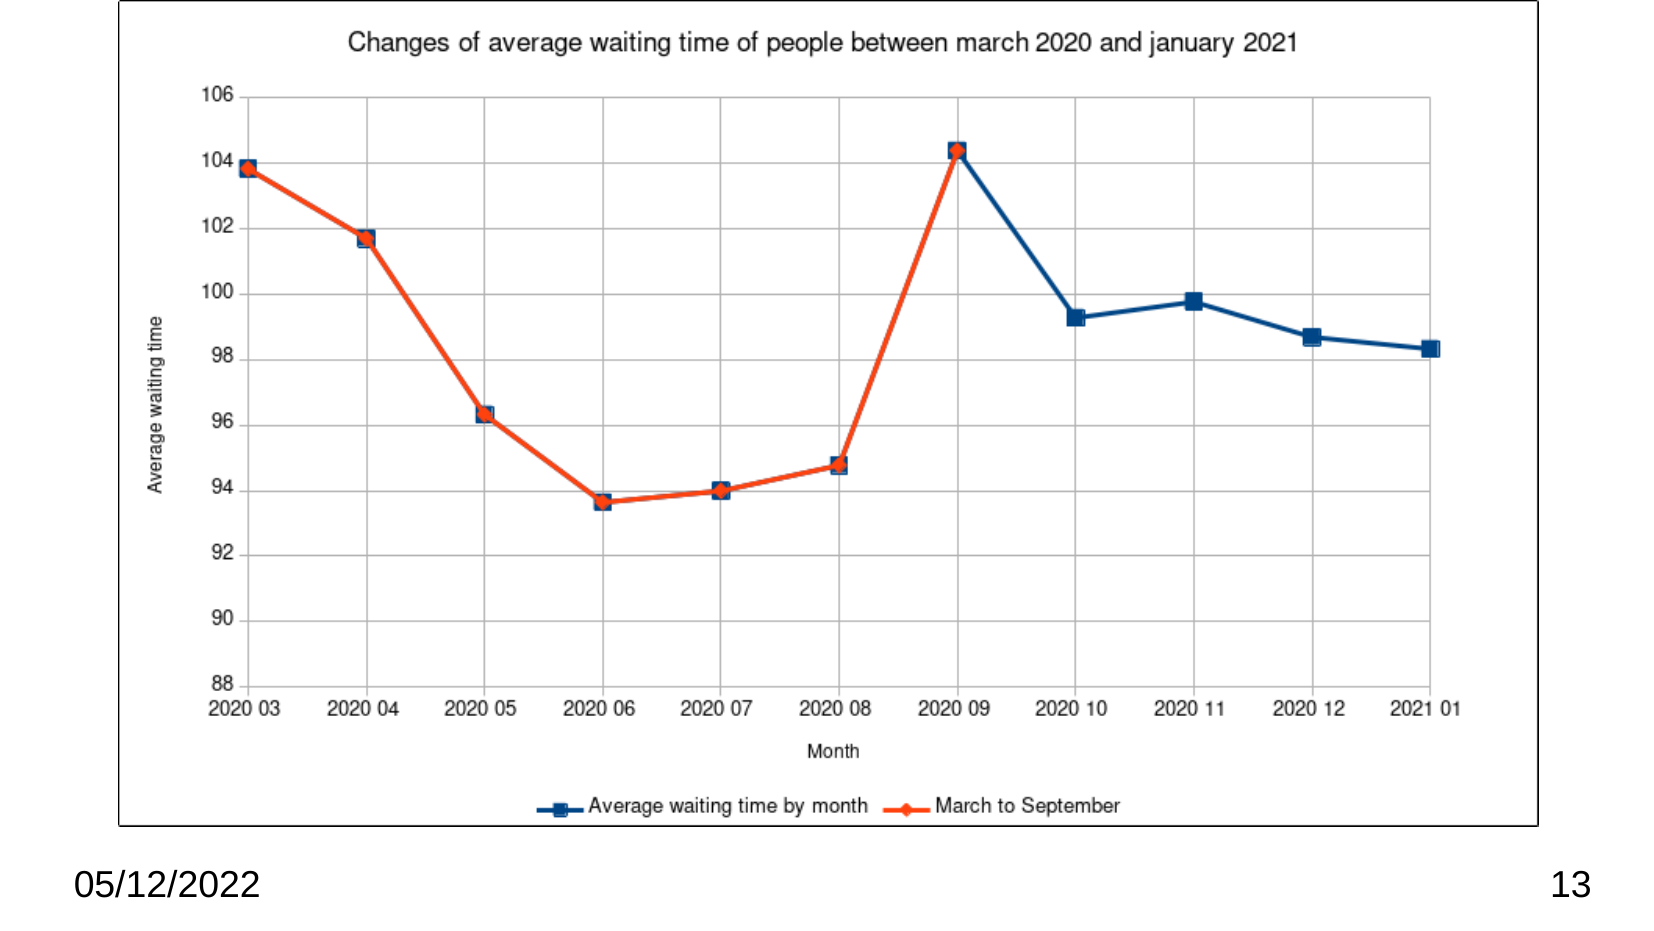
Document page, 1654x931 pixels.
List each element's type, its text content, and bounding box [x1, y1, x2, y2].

text_box 13 [1535, 856, 1625, 916]
text_box 05/12/2022 [59, 856, 296, 916]
picture [118, 0, 1539, 827]
